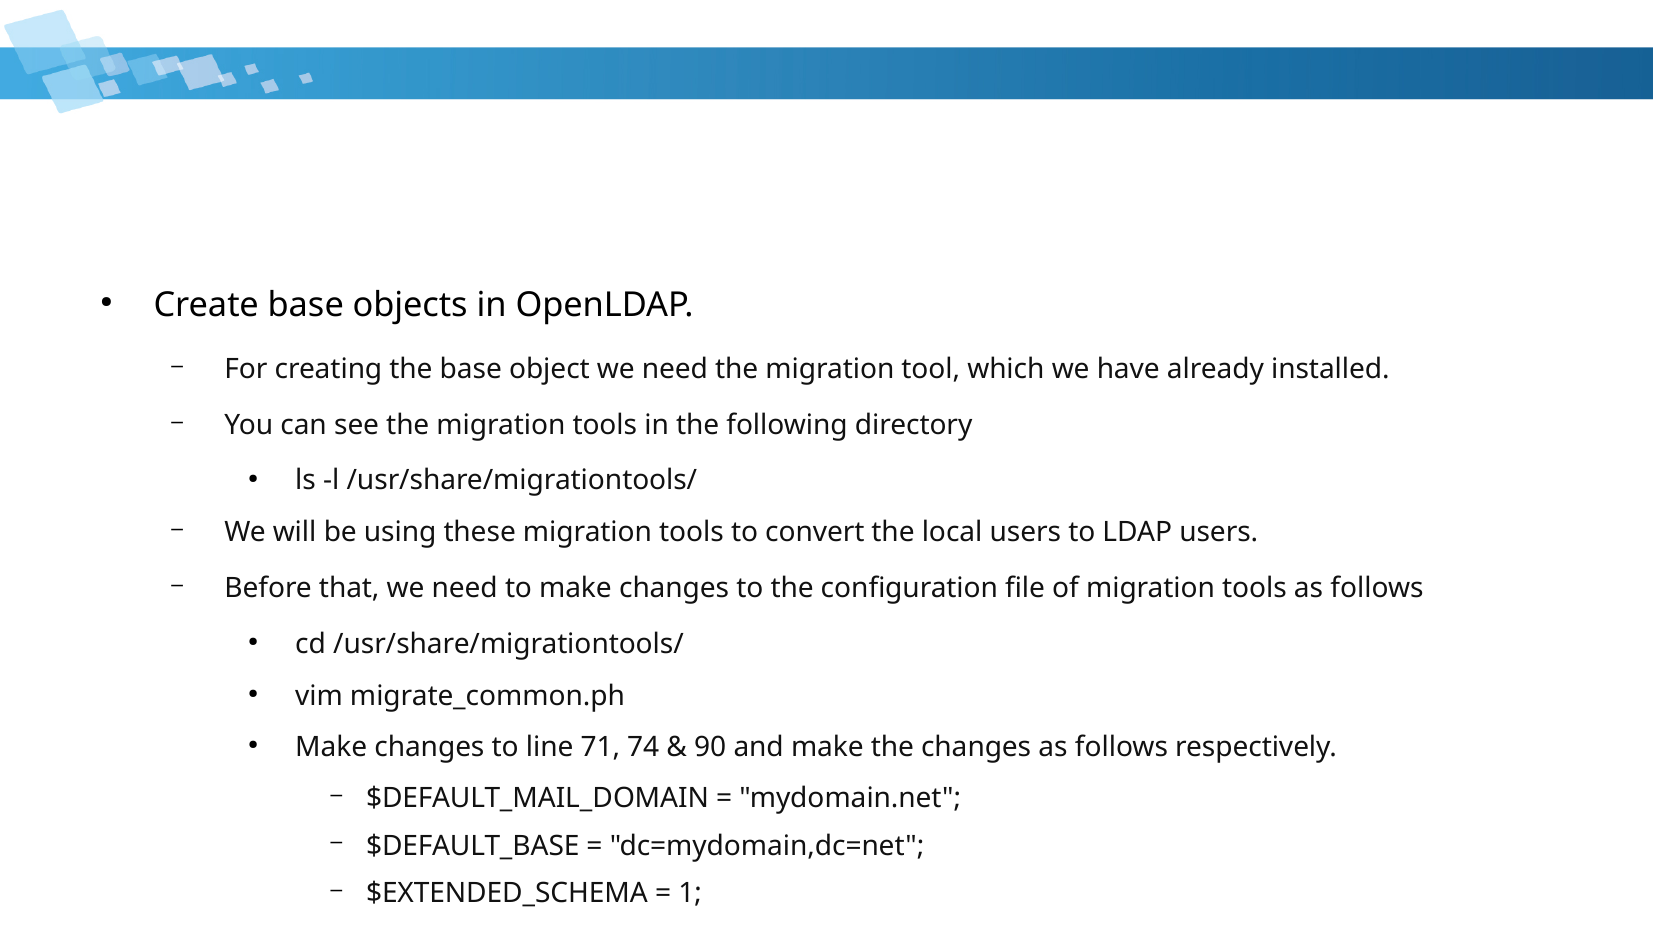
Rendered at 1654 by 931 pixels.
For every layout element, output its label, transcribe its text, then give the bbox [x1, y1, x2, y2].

picture [0, 0, 1653, 929]
list Create base objects in OpenLDAP. For creating the base object we need the migration tool, which we have already installed. You can see the migration tools in the following directory ls -l /usr/share/migrationtools/ We will be using these migration tools to convert the local users to LDAP users. Before that, we need to make changes to the configuration file of migration tools as follows cd /usr/share/migrationtools/ vim migrate_common.ph Make changes to line 71, 74 & 90 and make the changes as follows respectively. $DEFAULT_MAIL_DOMAIN = "mydomain.net"; $DEFAULT_BASE = "dc=mydomain,dc=net"; $EXTENDED_SCHEMA = 1; [82, 279, 1571, 841]
